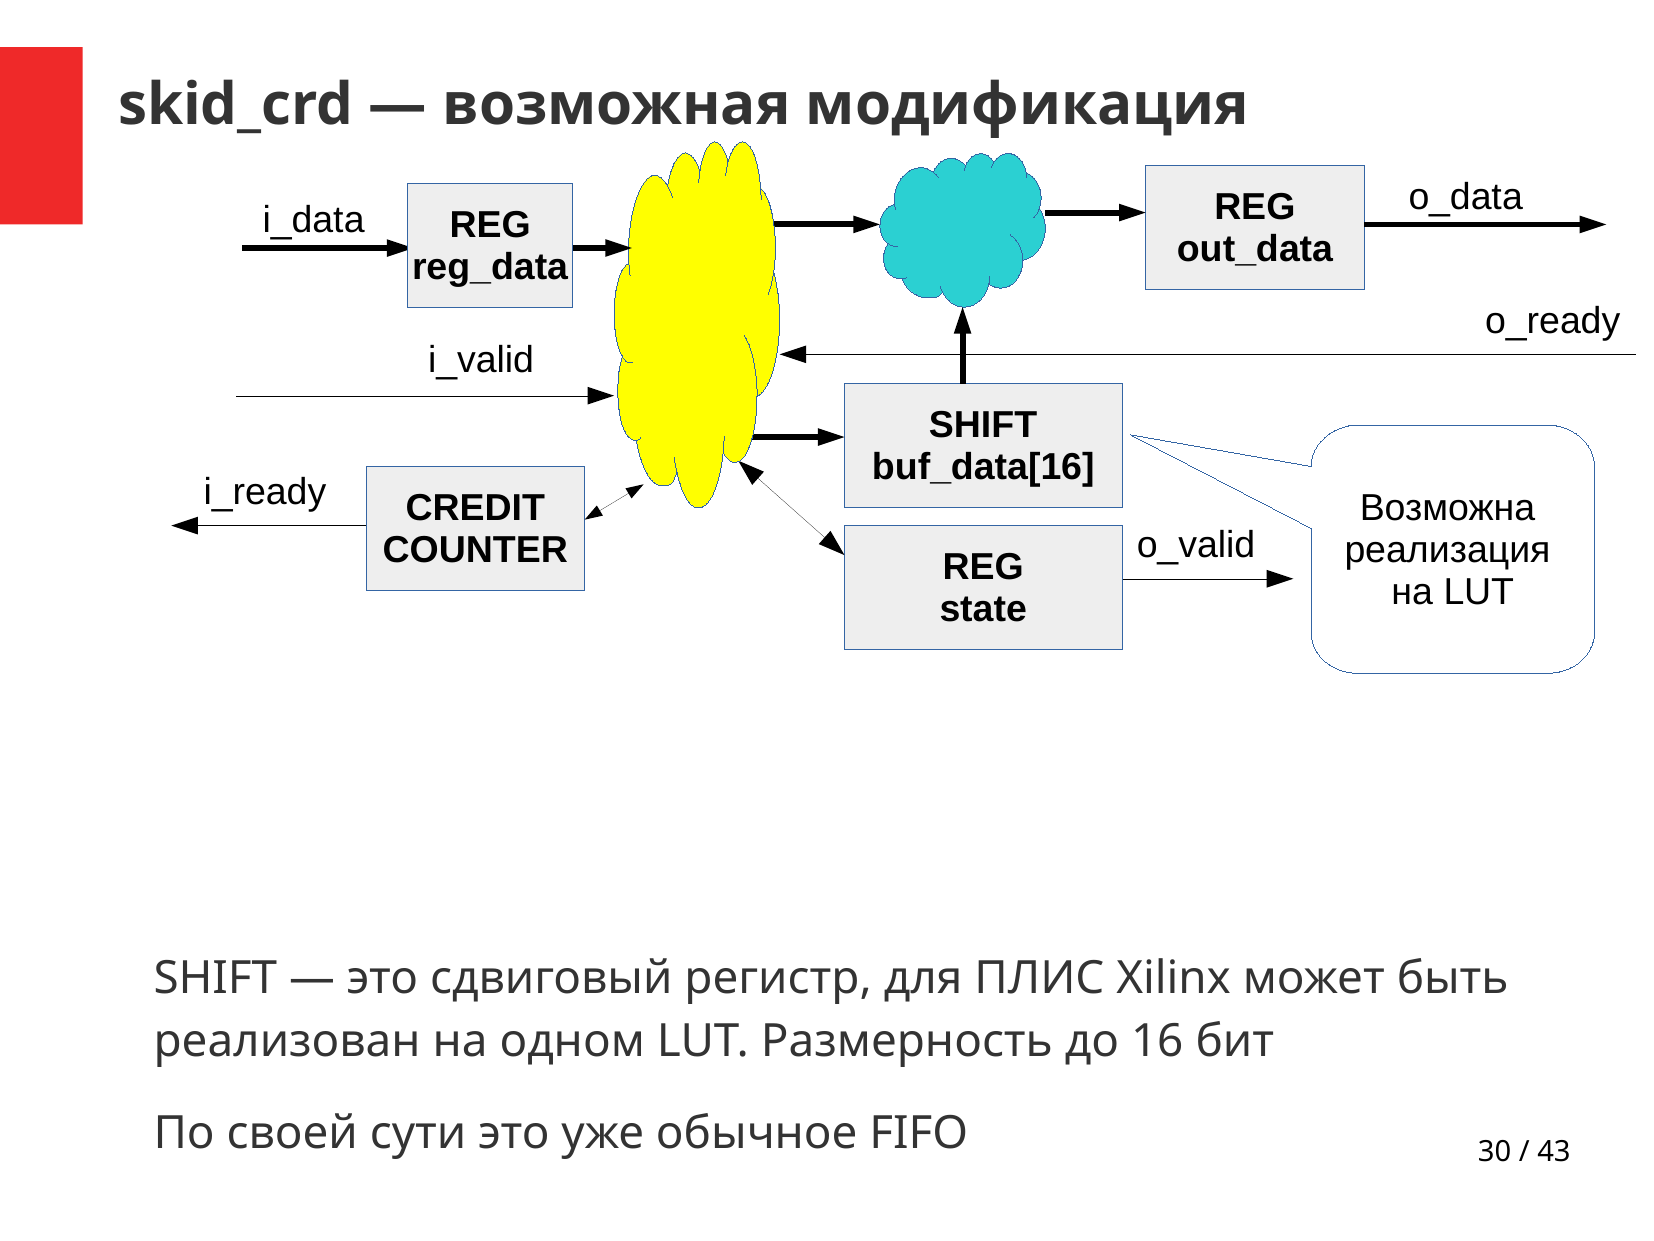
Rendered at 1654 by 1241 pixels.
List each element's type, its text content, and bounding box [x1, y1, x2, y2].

text_box CREDIT COUNTER [366, 466, 585, 591]
text_box o_data [1393, 167, 1589, 237]
text_box SHIFT buf_data[16] [844, 383, 1123, 508]
text_box [614, 141, 780, 508]
text_box i_valid [413, 330, 562, 390]
text_box REG state [844, 525, 1123, 650]
text_box o_ready [1470, 291, 1636, 390]
title skid_crd — возможная модификация [118, 22, 1571, 181]
text_box i_ready [188, 463, 355, 562]
text_box o_valid [1122, 516, 1306, 615]
text_box REG out_data [1145, 165, 1365, 290]
text_box i_data [248, 191, 390, 248]
text_box [879, 153, 1046, 308]
text_box Возможна реализация на LUT [1130, 425, 1595, 674]
list SHIFT — это сдвиговый регистр, для ПЛИС Xilinx может быть реализован на одном LUT. Размерность до 16 бит По своей сути это уже обычное FIFO [82, 944, 1630, 1111]
text_box REG reg_data [407, 183, 573, 308]
